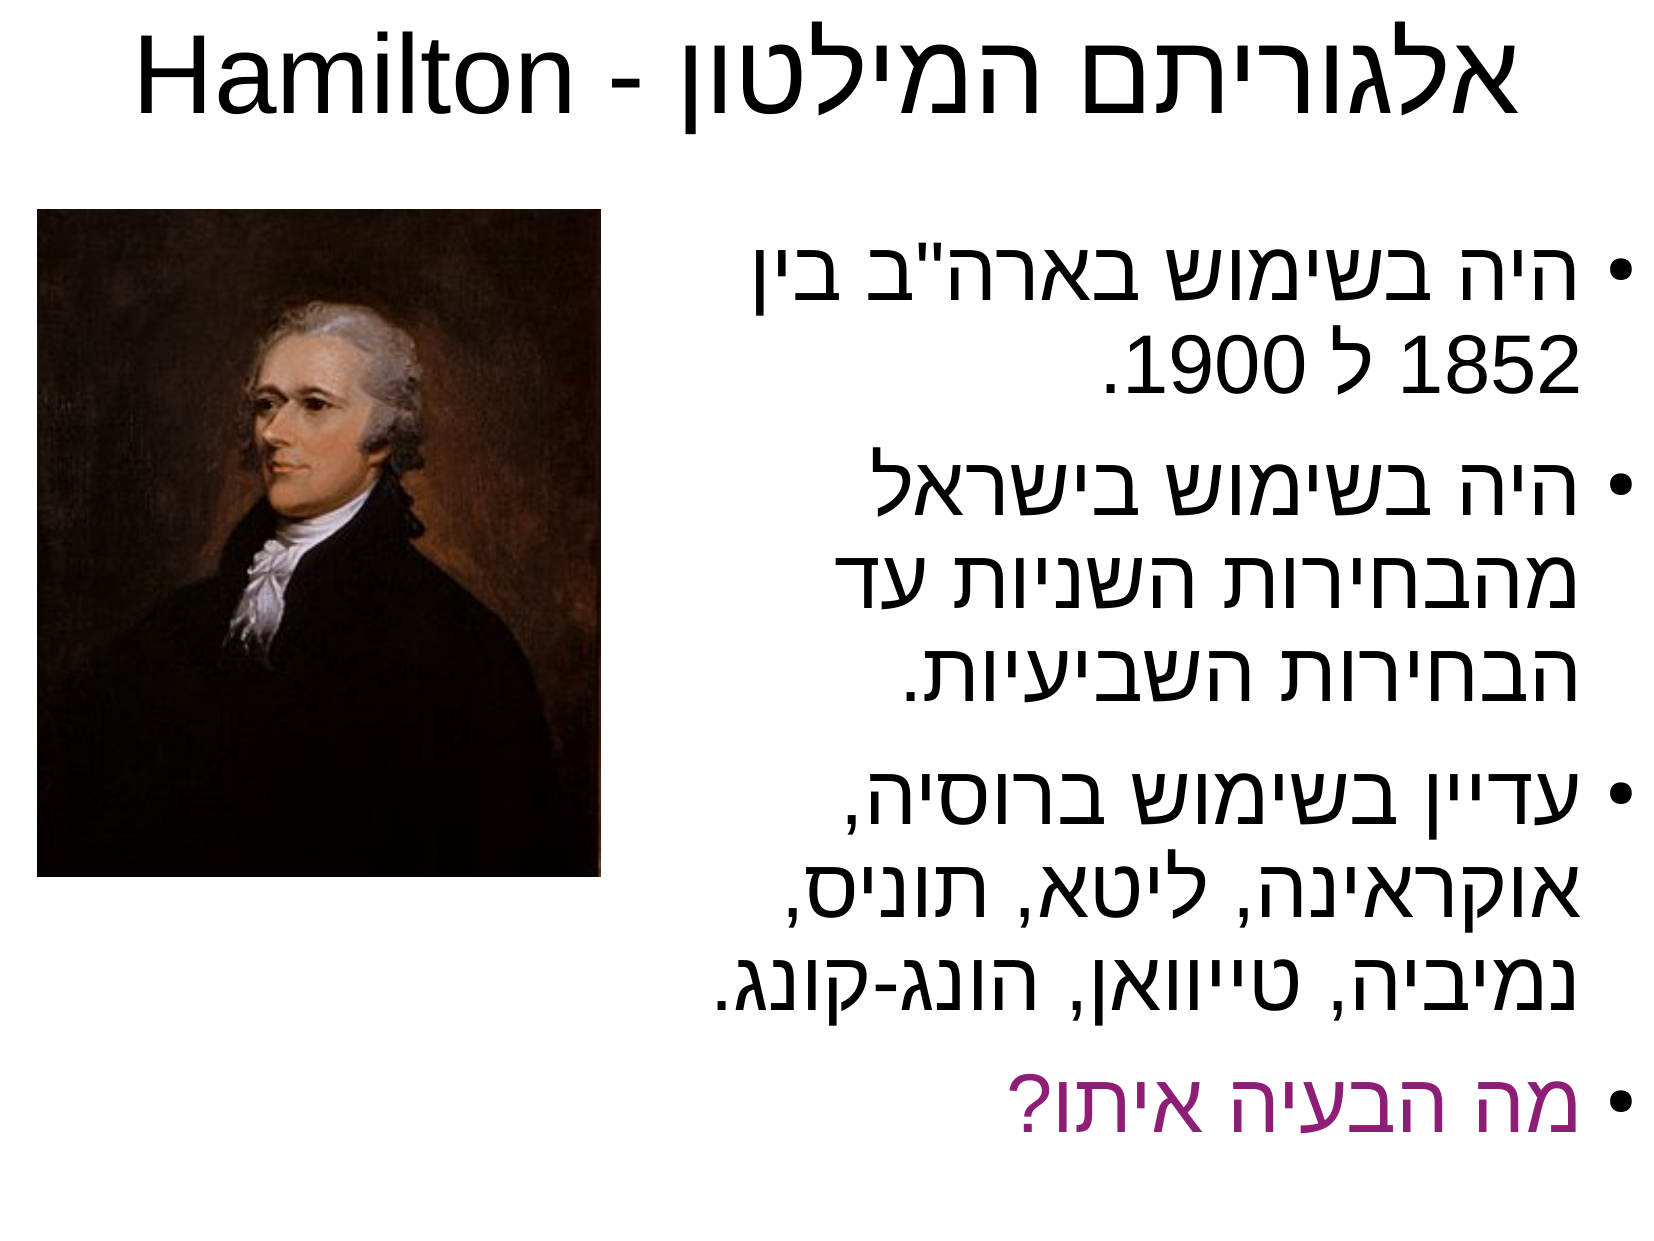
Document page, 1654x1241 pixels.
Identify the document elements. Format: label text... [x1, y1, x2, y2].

picture [37, 209, 601, 877]
list היה בשימוש בארה"ב בין 1852 ל 1900. היה בשימוש בישראל מהבחירות השניות עד הבחירות השביעיות. עדיין בשימוש ברוסיה, אוקראינה, ליטא, תוניס, נמיביה, טייוואן, הונג-קונג. מה הבעיה איתו? [660, 225, 1654, 1126]
title אלגוריתם המילטון - Hamilton [0, 0, 1654, 151]
